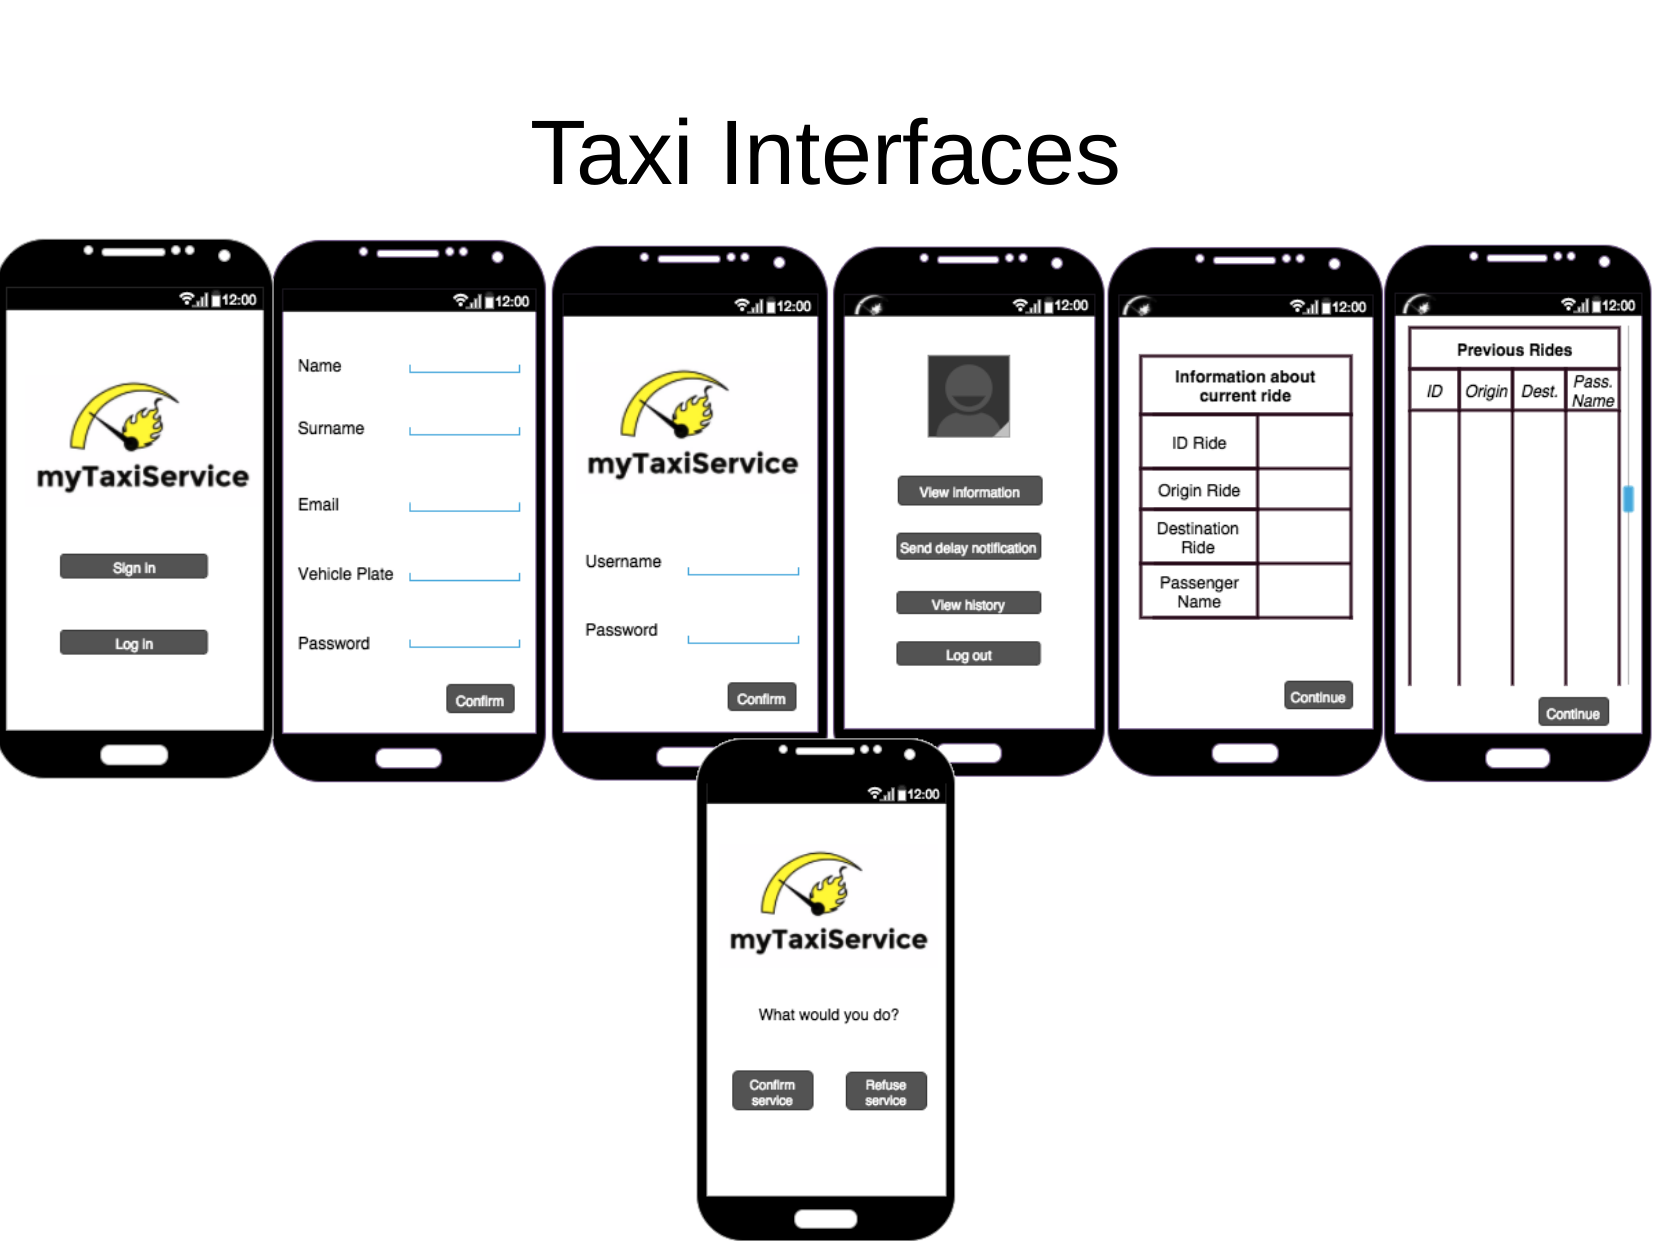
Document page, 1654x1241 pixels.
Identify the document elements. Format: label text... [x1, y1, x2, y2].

title Taxi Interfaces [82, 49, 1571, 243]
picture [0, 233, 1654, 1241]
